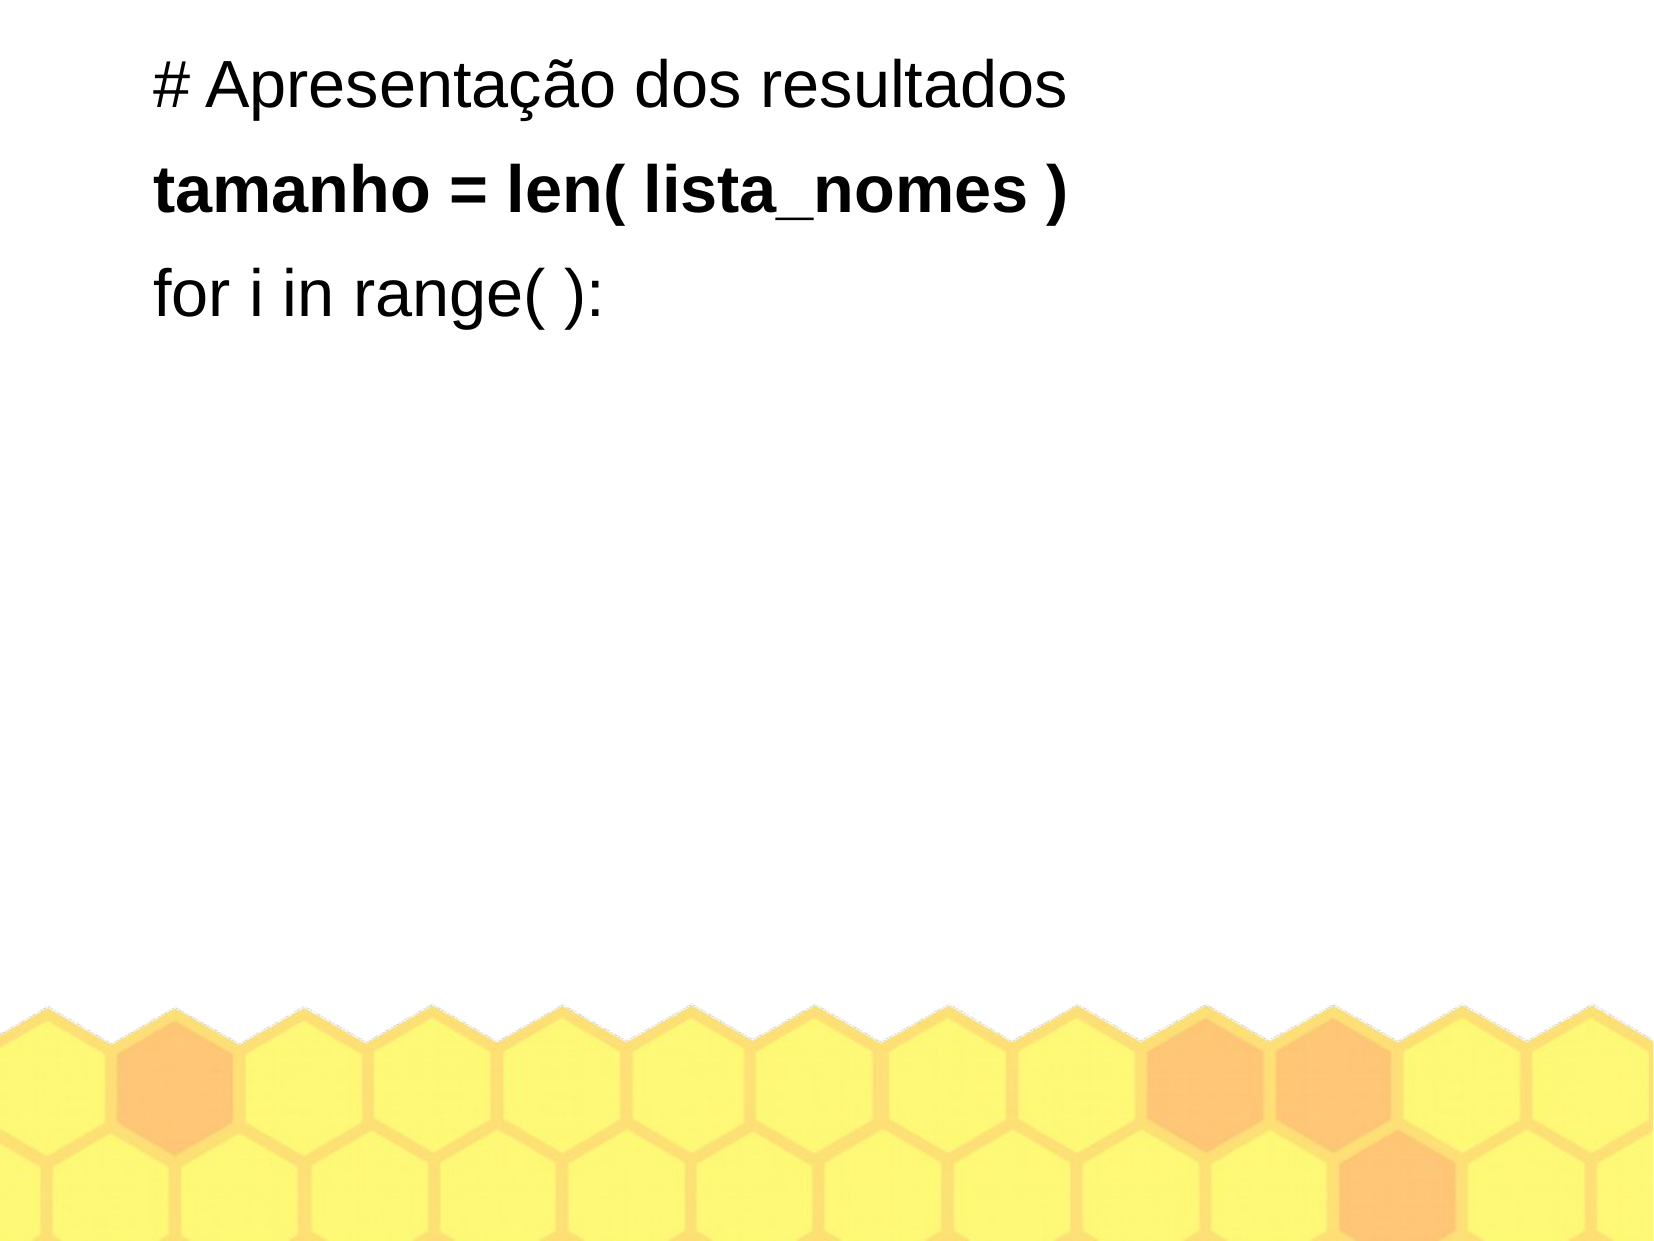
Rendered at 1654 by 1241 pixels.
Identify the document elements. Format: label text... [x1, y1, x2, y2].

list # Apresentação dos resultados tamanho = len( lista_nomes ) for i in range( ): [82, 47, 1571, 1205]
picture [0, 1001, 1654, 1241]
